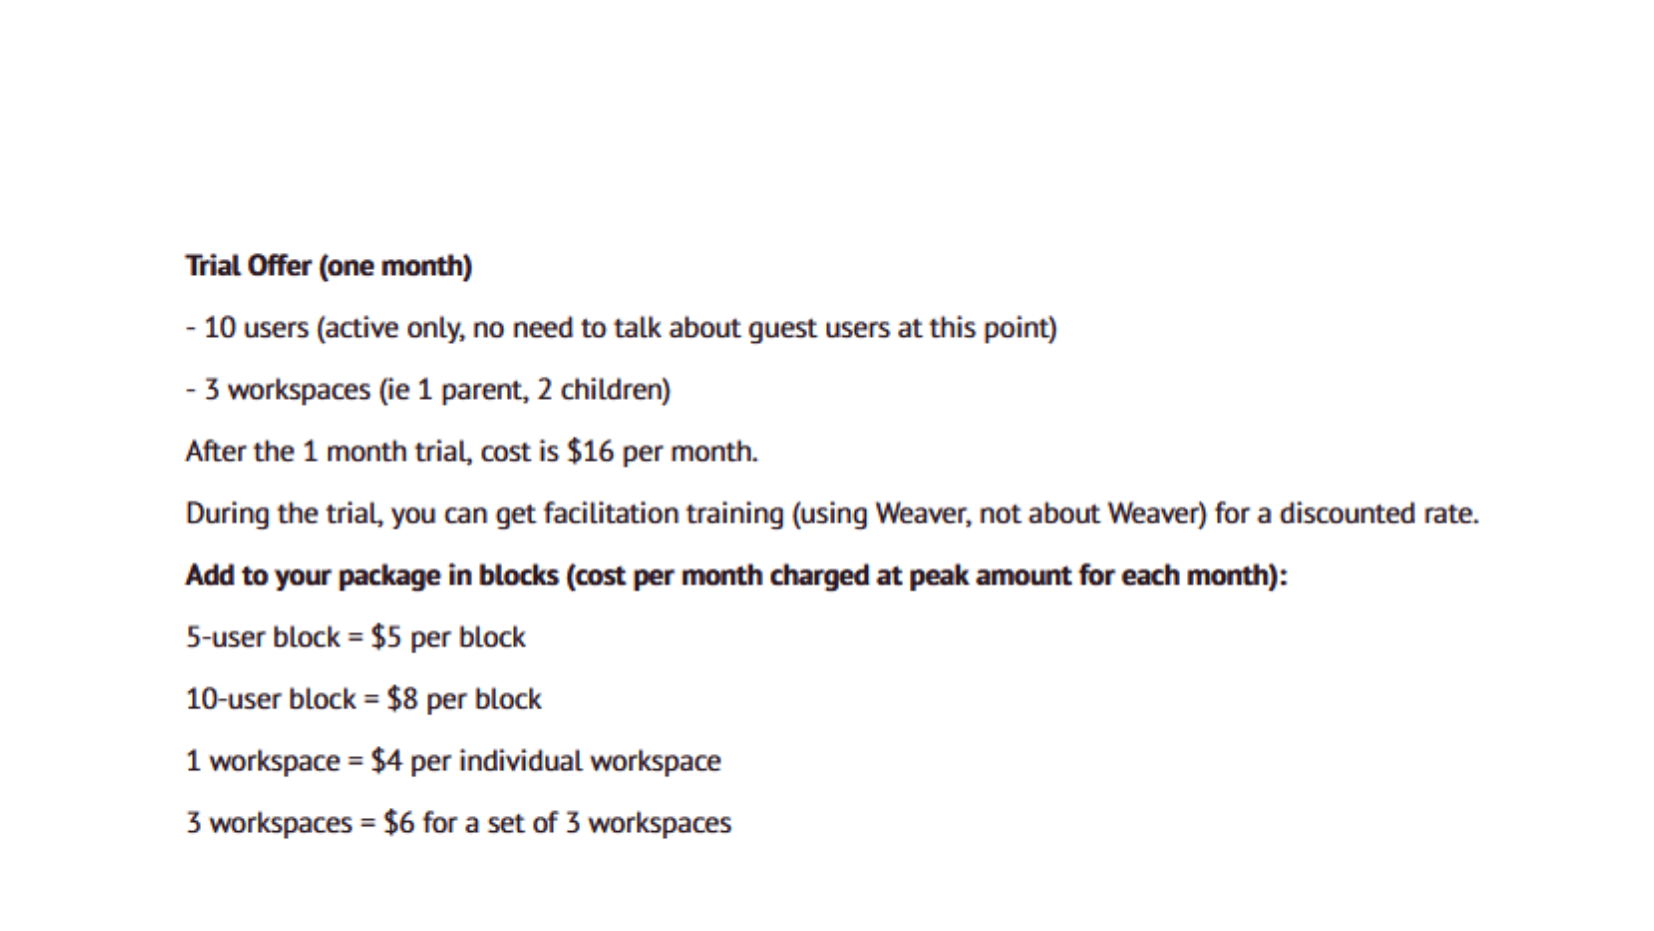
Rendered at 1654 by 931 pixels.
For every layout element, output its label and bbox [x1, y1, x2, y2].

picture [179, 224, 1529, 863]
